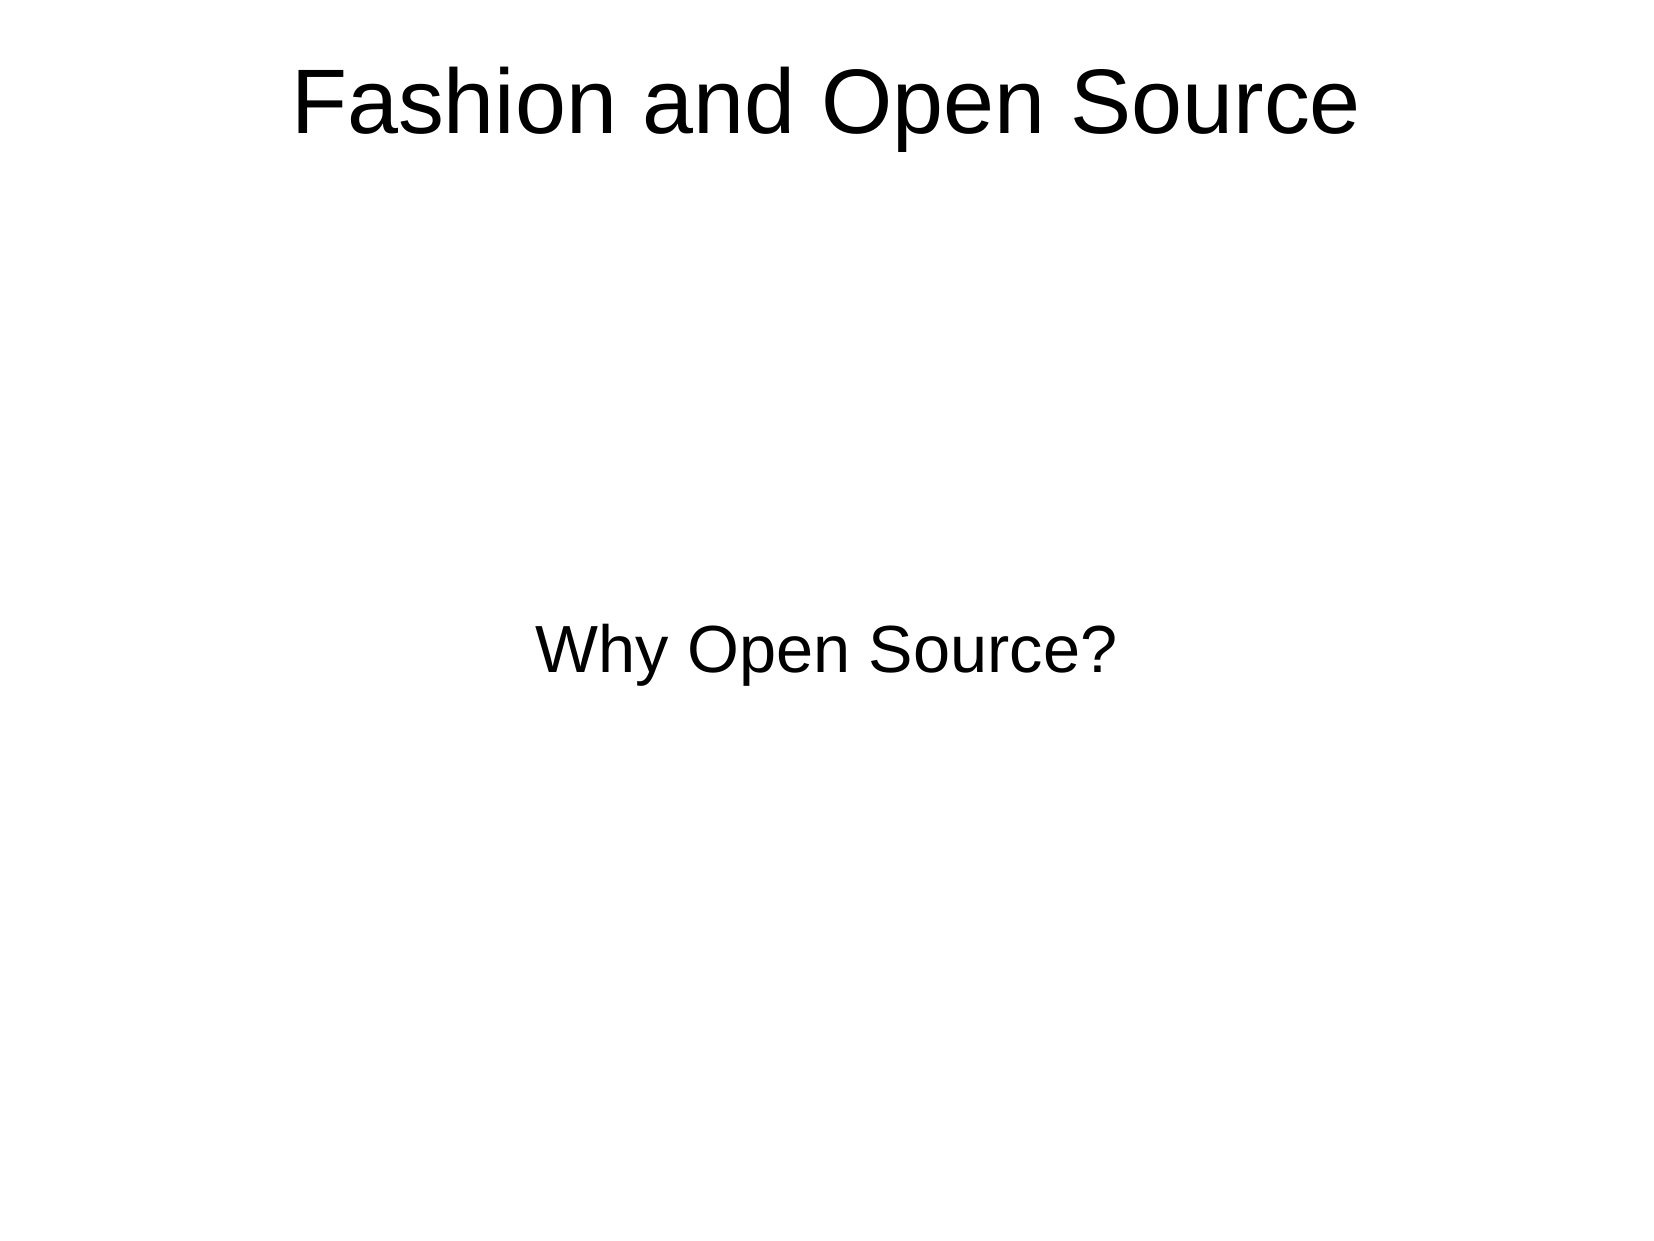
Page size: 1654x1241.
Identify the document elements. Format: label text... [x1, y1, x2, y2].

title Fashion and Open Source [82, 49, 1571, 257]
subtitle Why Open Source? [82, 290, 1571, 1010]
